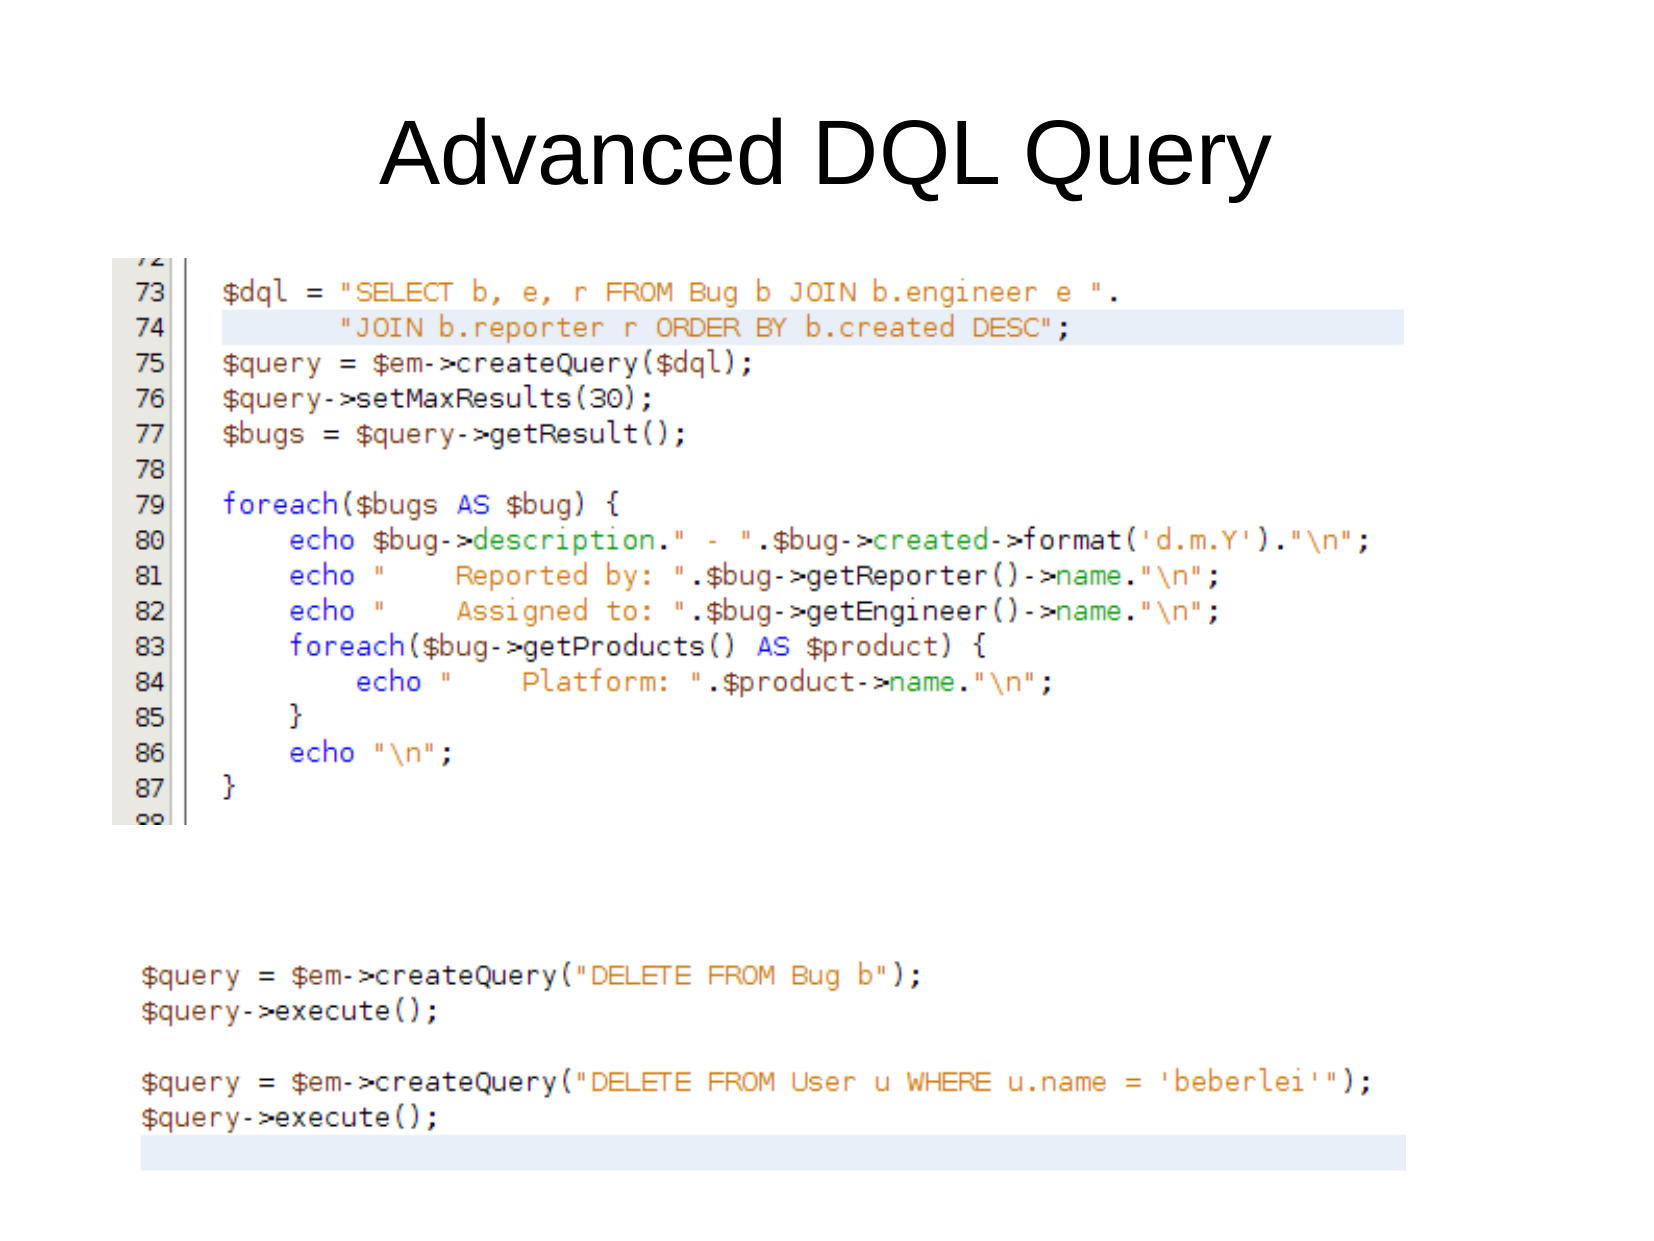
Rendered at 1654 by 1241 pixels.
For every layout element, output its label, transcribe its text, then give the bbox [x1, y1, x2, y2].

title Advanced DQL Query [82, 56, 1571, 250]
picture [112, 937, 1406, 1173]
picture [112, 258, 1404, 826]
